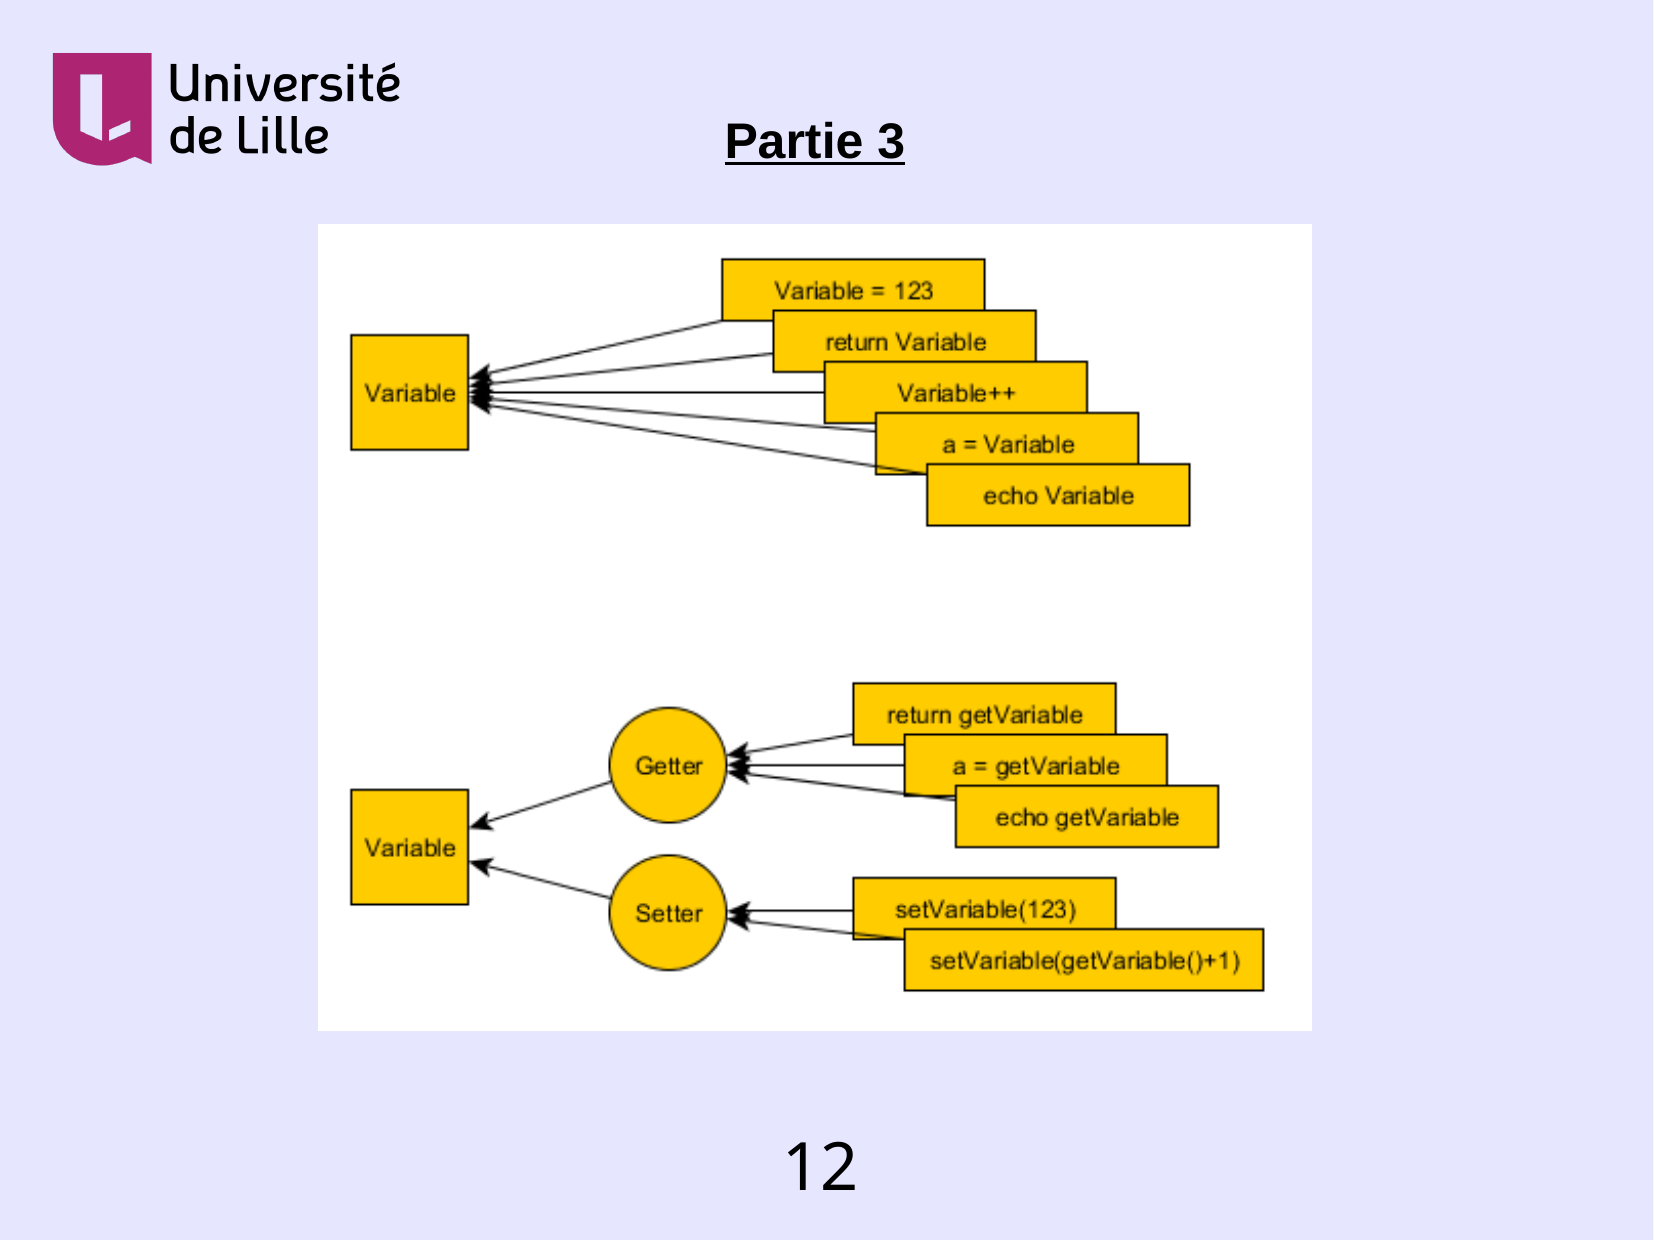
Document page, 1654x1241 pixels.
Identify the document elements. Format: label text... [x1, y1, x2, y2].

text_box Partie 3 [614, 106, 1016, 179]
picture [318, 224, 1312, 1031]
picture [3, 5, 449, 213]
footer 12 [541, 1130, 1100, 1197]
